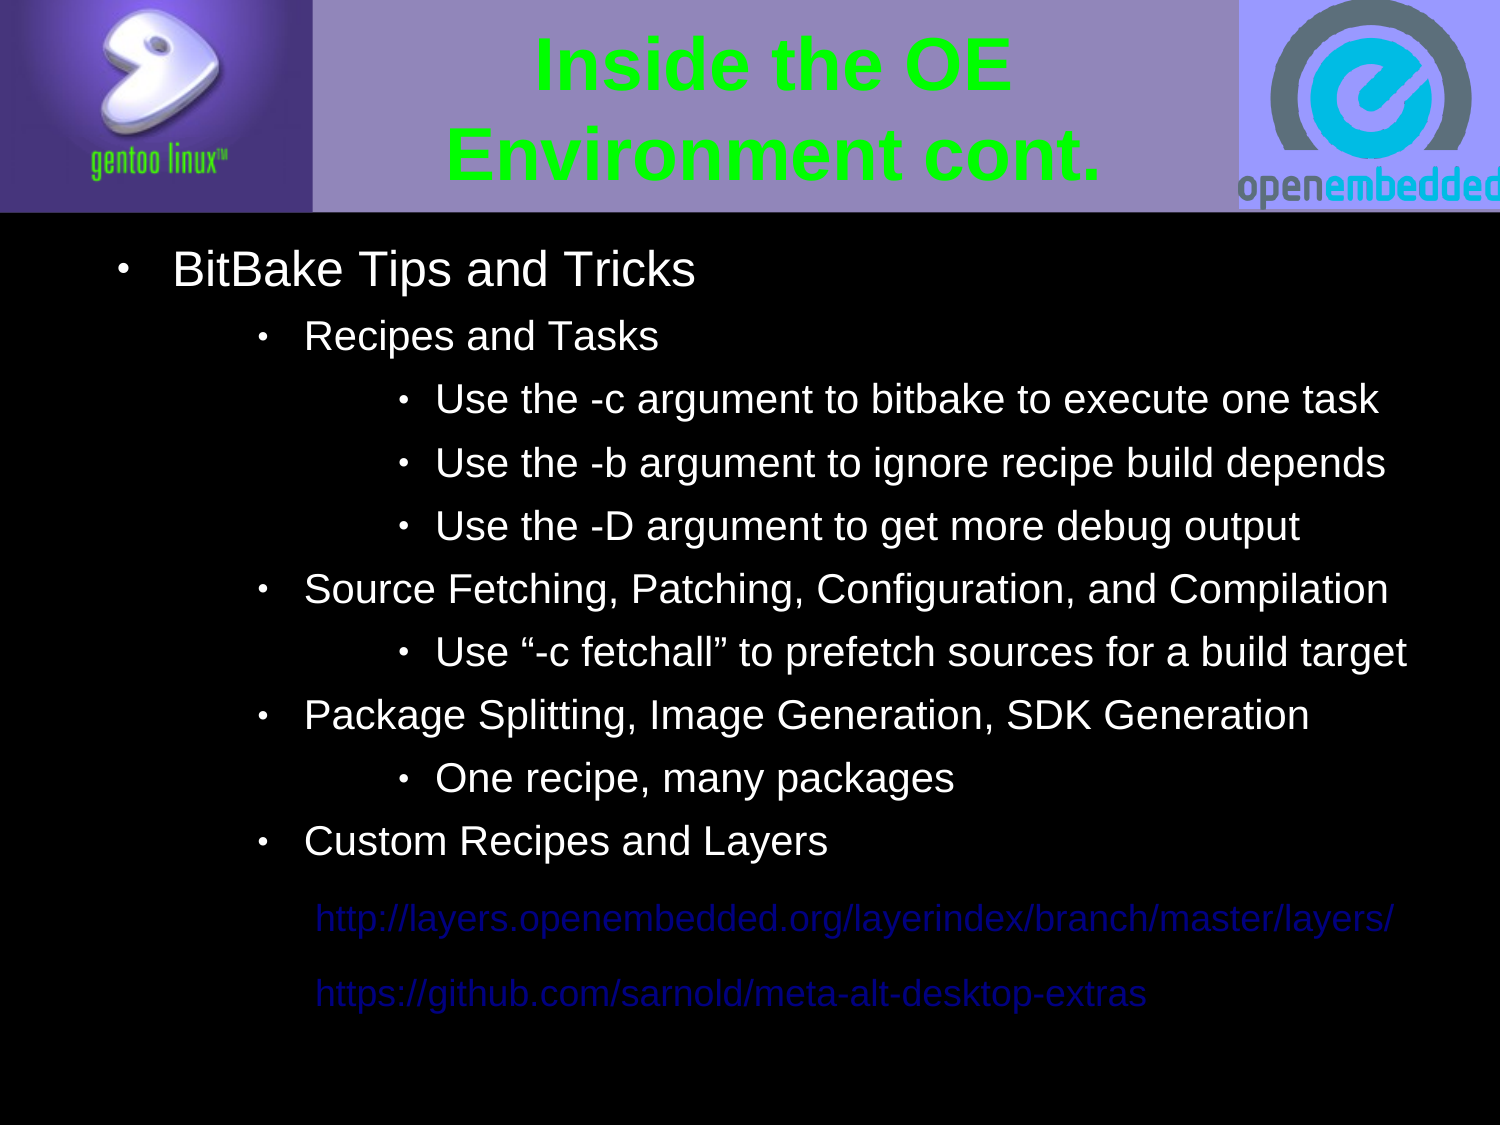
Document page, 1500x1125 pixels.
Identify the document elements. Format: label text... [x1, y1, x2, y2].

title Inside the OE Environment cont. [319, 12, 1230, 201]
list BitBake Tips and Tricks Recipes and Tasks Use the -c argument to bitbake to execute one task Use the -b argument to ignore recipe build depends Use the -D argument to get more debug output Source Fetching, Patching, Configuration, and Compilation Use “-c fetchall” to prefetch sources for a build target Package Splitting, Image Generation, SDK Generation One recipe, many packages Custom Recipes and Layers http://layers.openembedded.org/layerindex/branch/master/layers/ https://github.com/sarnold/meta-alt-desktop-extras [60, 238, 1441, 1015]
picture [1238, 0, 1500, 210]
picture [0, 0, 302, 184]
